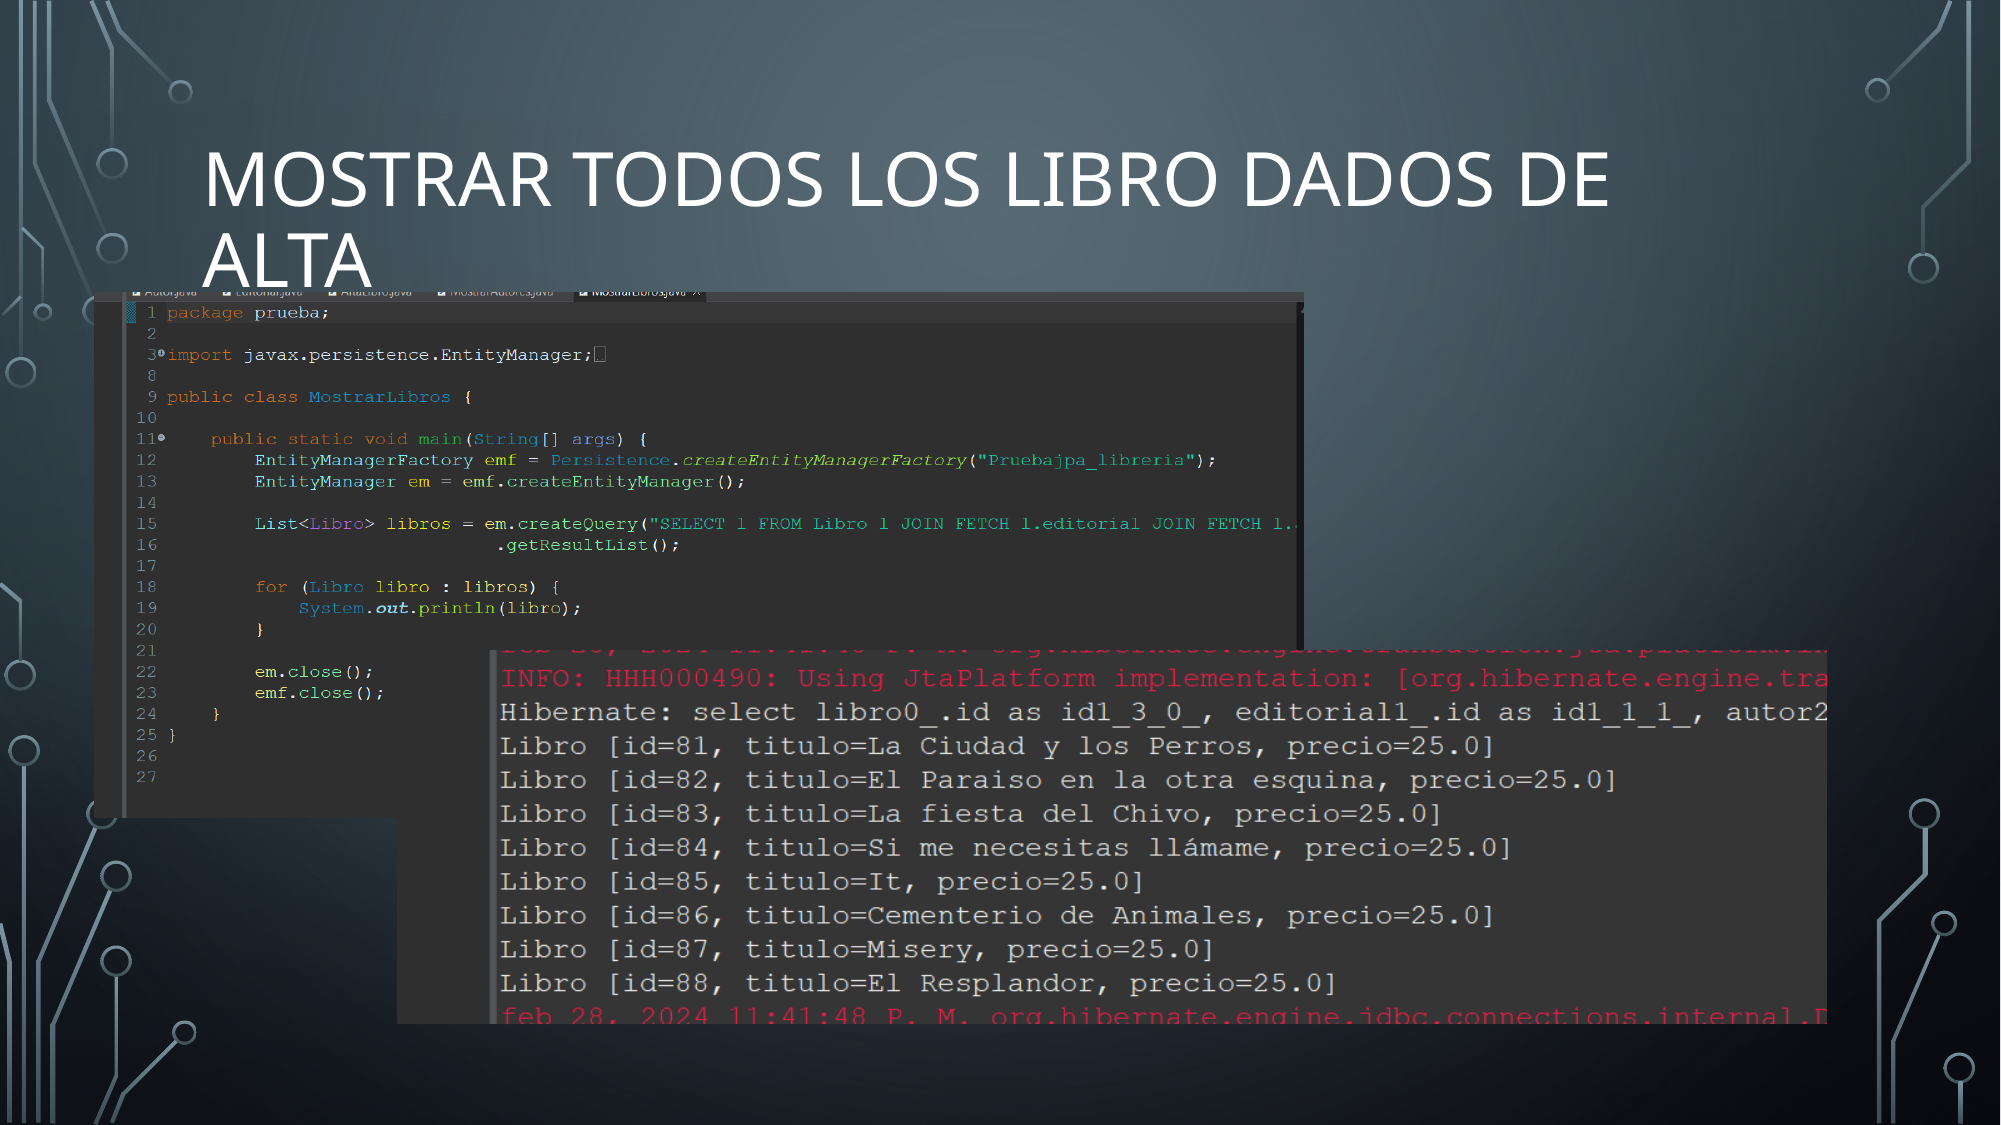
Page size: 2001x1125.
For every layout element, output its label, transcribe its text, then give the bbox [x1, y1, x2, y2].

picture [94, 292, 1827, 1024]
title Mostrar todos los libro dados de alta [187, 101, 1813, 344]
